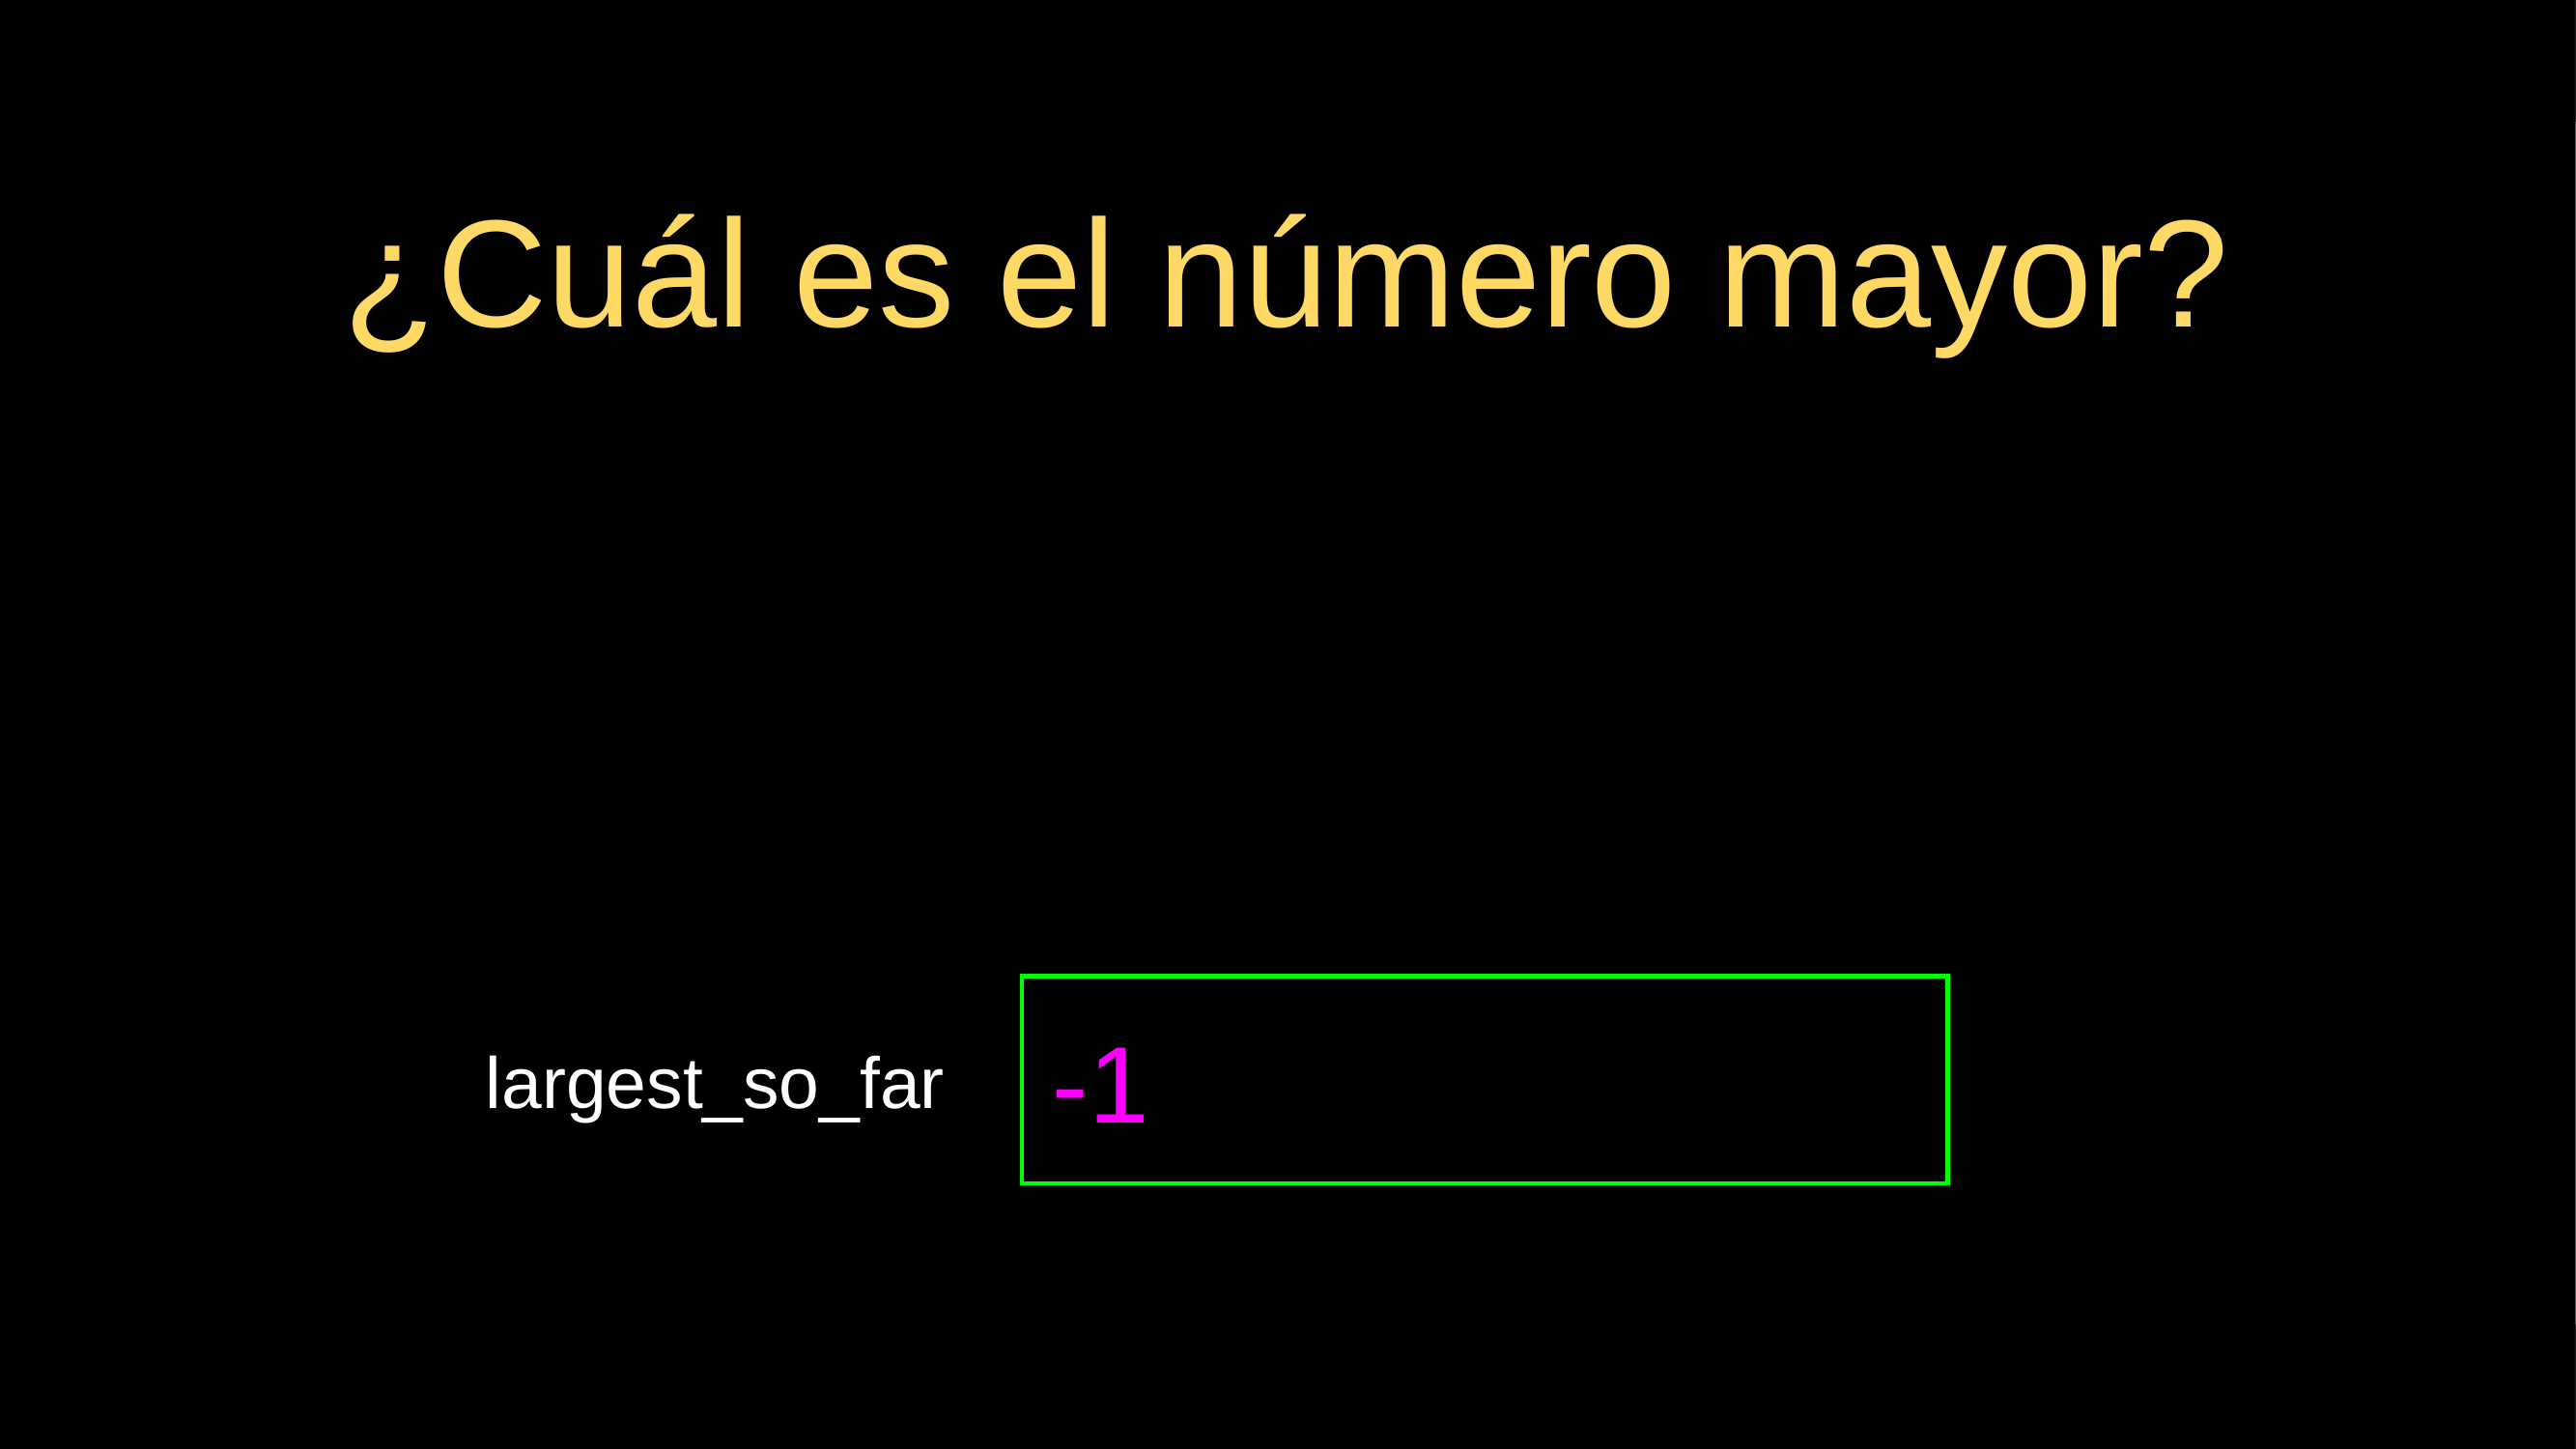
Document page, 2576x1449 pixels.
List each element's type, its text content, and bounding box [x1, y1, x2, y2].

text_box -1 [1052, 991, 1174, 1168]
title ¿Cuál es el número mayor? [183, 129, 2392, 403]
text_box largest_so_far [450, 1030, 980, 1129]
